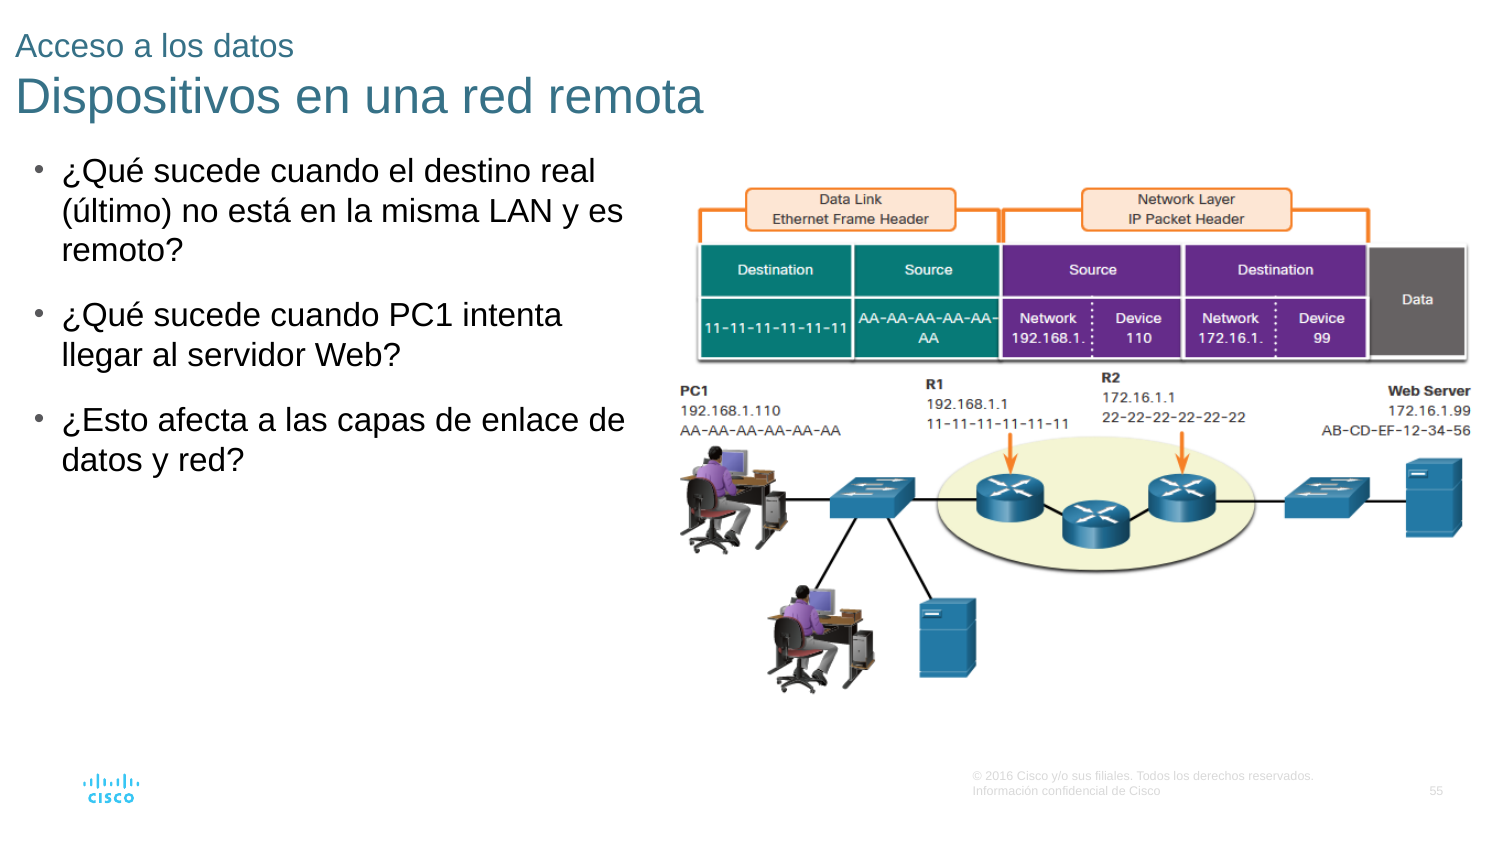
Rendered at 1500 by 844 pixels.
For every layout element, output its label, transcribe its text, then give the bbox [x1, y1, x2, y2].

list ¿Qué sucede cuando el destino real (último) no está en la misma LAN y es remoto? ¿Qué sucede cuando PC1 intenta llegar al servidor Web? ¿Esto afecta a las capas de enlace de datos y red? [18, 141, 665, 731]
title Acceso a los datos Dispositivos en una red remota [0, 6, 1500, 142]
picture [679, 170, 1481, 702]
